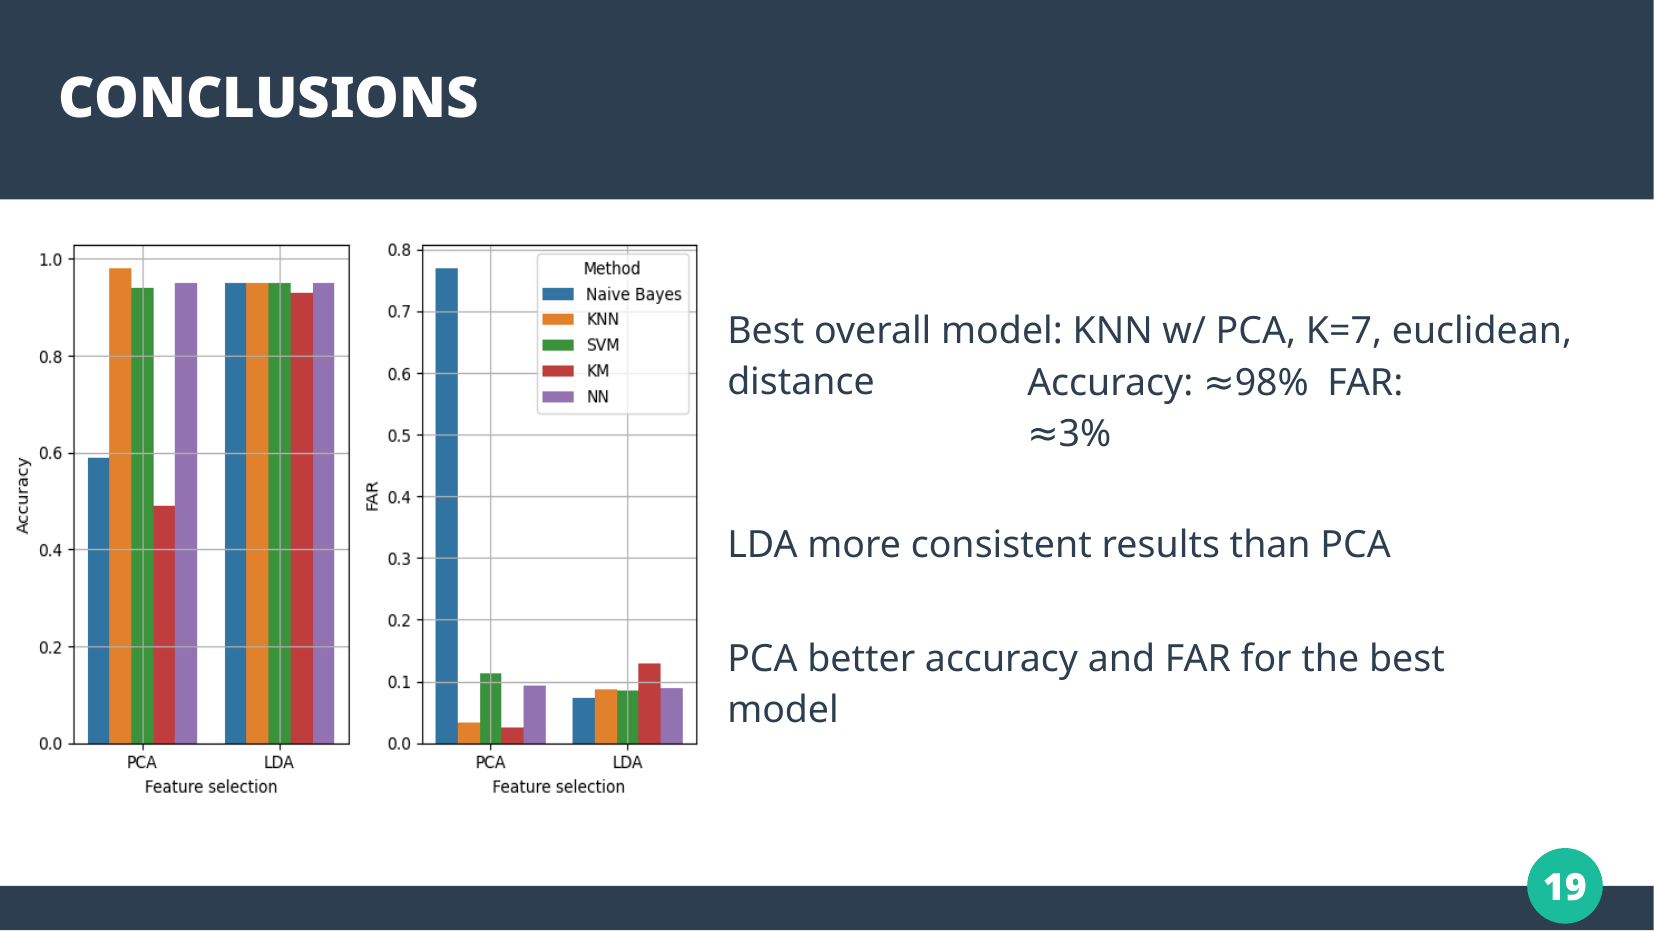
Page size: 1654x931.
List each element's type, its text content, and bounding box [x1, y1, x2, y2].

text_box LDA more consistent results than PCA [712, 512, 1613, 575]
title CONCLUSIONS [59, 37, 1595, 155]
text_box Best overall model: KNN w/ PCA, K=7, euclidean, distance [712, 300, 1654, 410]
text_box PCA better accuracy and FAR for the best model [712, 627, 1538, 738]
text_box Accuracy: ≈98% FAR: ≈3% [1012, 356, 1501, 456]
picture [0, 224, 713, 815]
